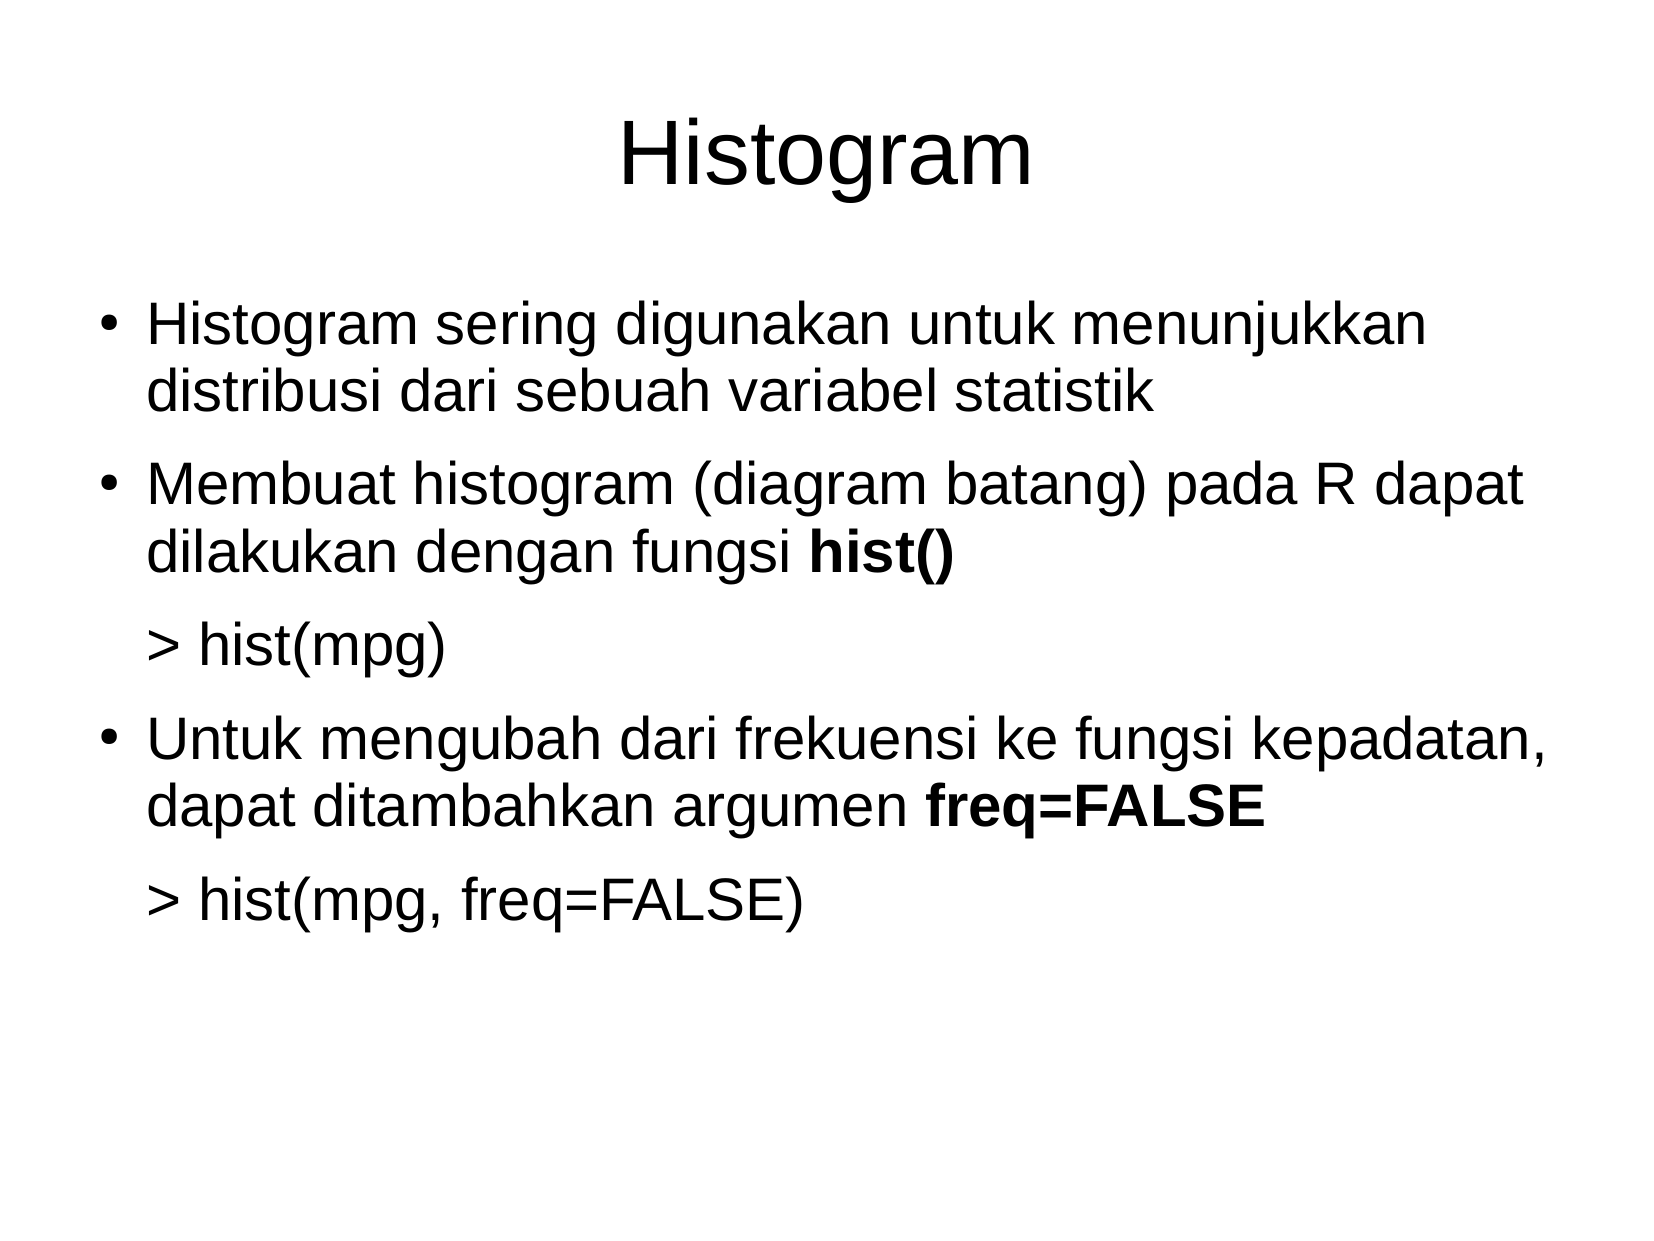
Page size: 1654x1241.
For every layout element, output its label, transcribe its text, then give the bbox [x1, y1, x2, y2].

list Histogram sering digunakan untuk menunjukkan distribusi dari sebuah variabel statistik Membuat histogram (diagram batang) pada R dapat dilakukan dengan fungsi hist() > hist(mpg) Untuk mengubah dari frekuensi ke fungsi kepadatan, dapat ditambahkan argumen freq=FALSE > hist(mpg, freq=FALSE) [82, 290, 1571, 991]
title Histogram [82, 49, 1571, 257]
